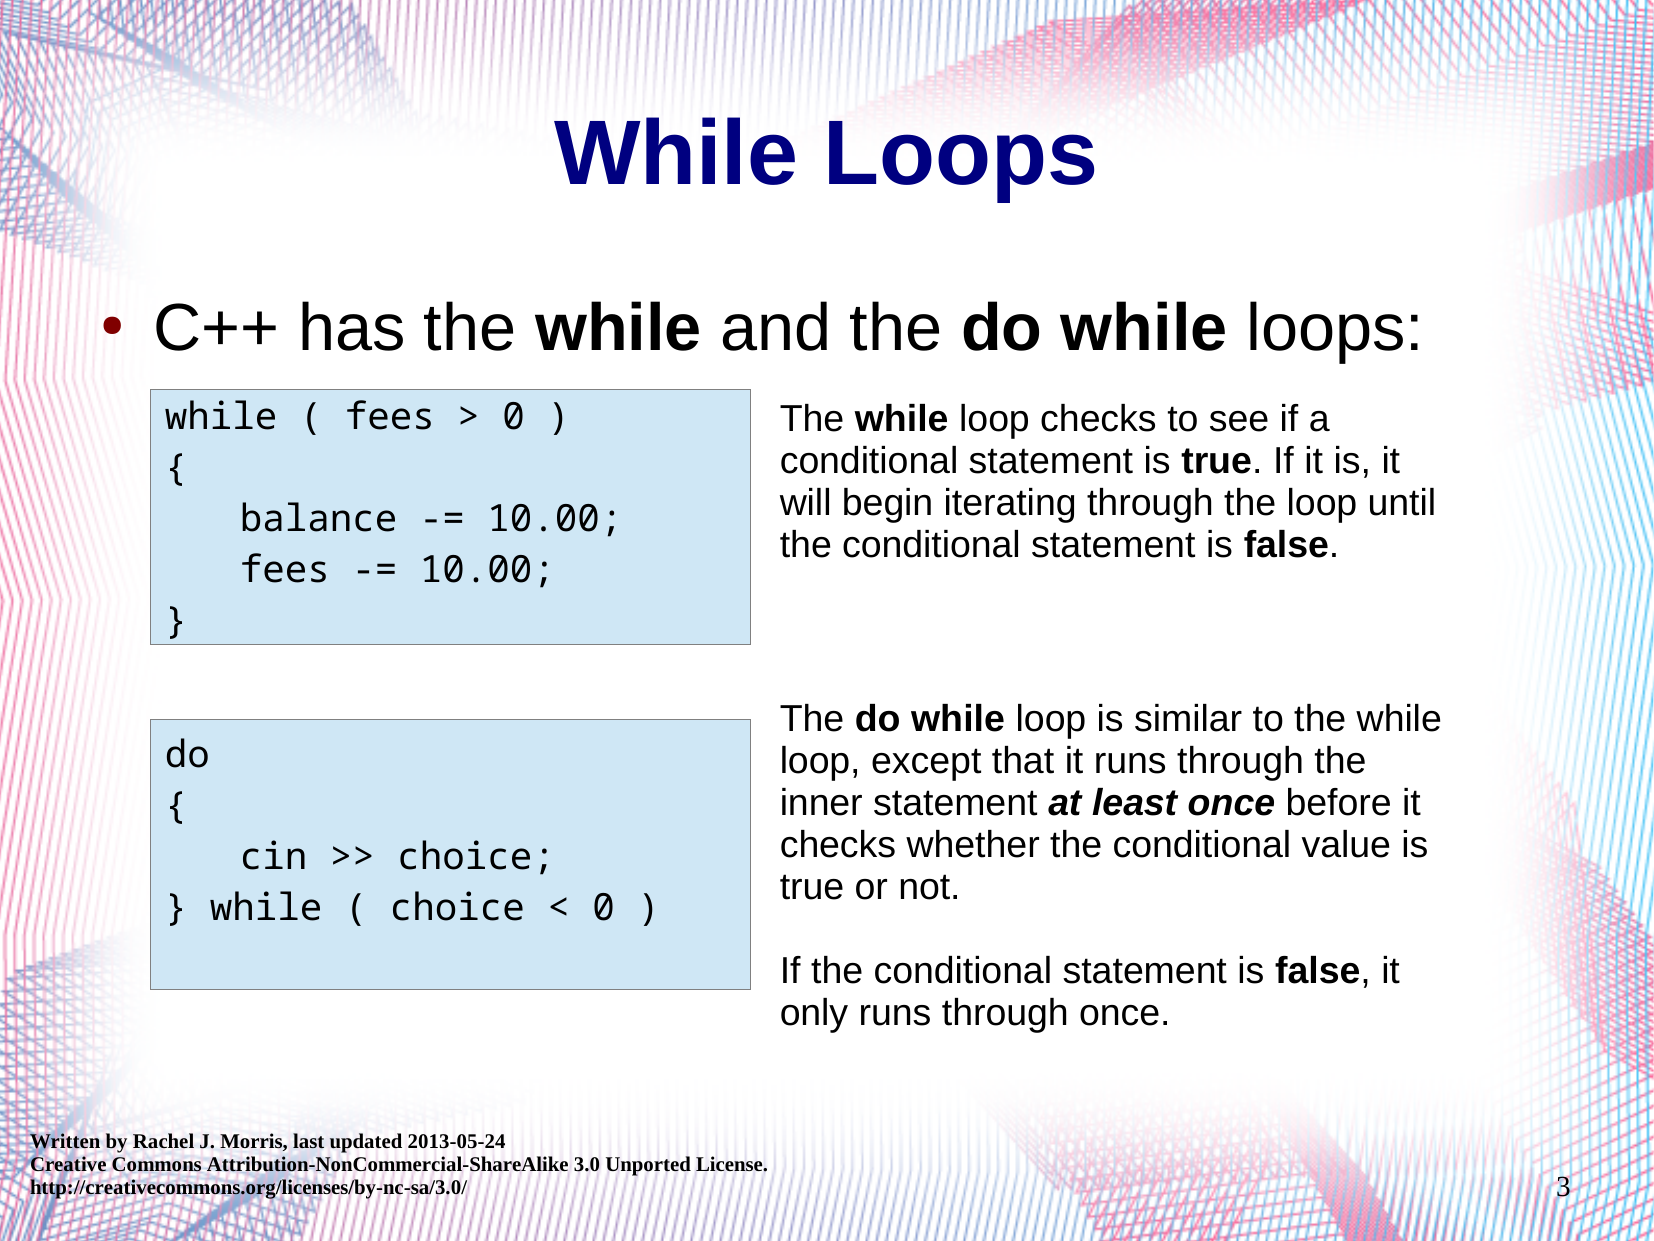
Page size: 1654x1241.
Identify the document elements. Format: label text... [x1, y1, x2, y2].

text_box The do while loop is similar to the while loop, except that it runs through the inner statement at least once before it checks whether the conditional value is true or not. If the conditional statement is false, it only runs through once. [765, 690, 1471, 1041]
list C++ has the while and the do while loops: [82, 290, 1571, 366]
picture [0, 0, 1654, 1241]
title While Loops [82, 49, 1571, 257]
text_box do { cin >> choice; } while ( choice < 0 ) [150, 719, 751, 990]
text_box The while loop checks to see if a conditional statement is true. If it is, it will begin iterating through the loop until the conditional statement is false. [765, 390, 1471, 573]
text_box while ( fees > 0 ) { balance -= 10.00; fees -= 10.00; } [150, 389, 751, 645]
